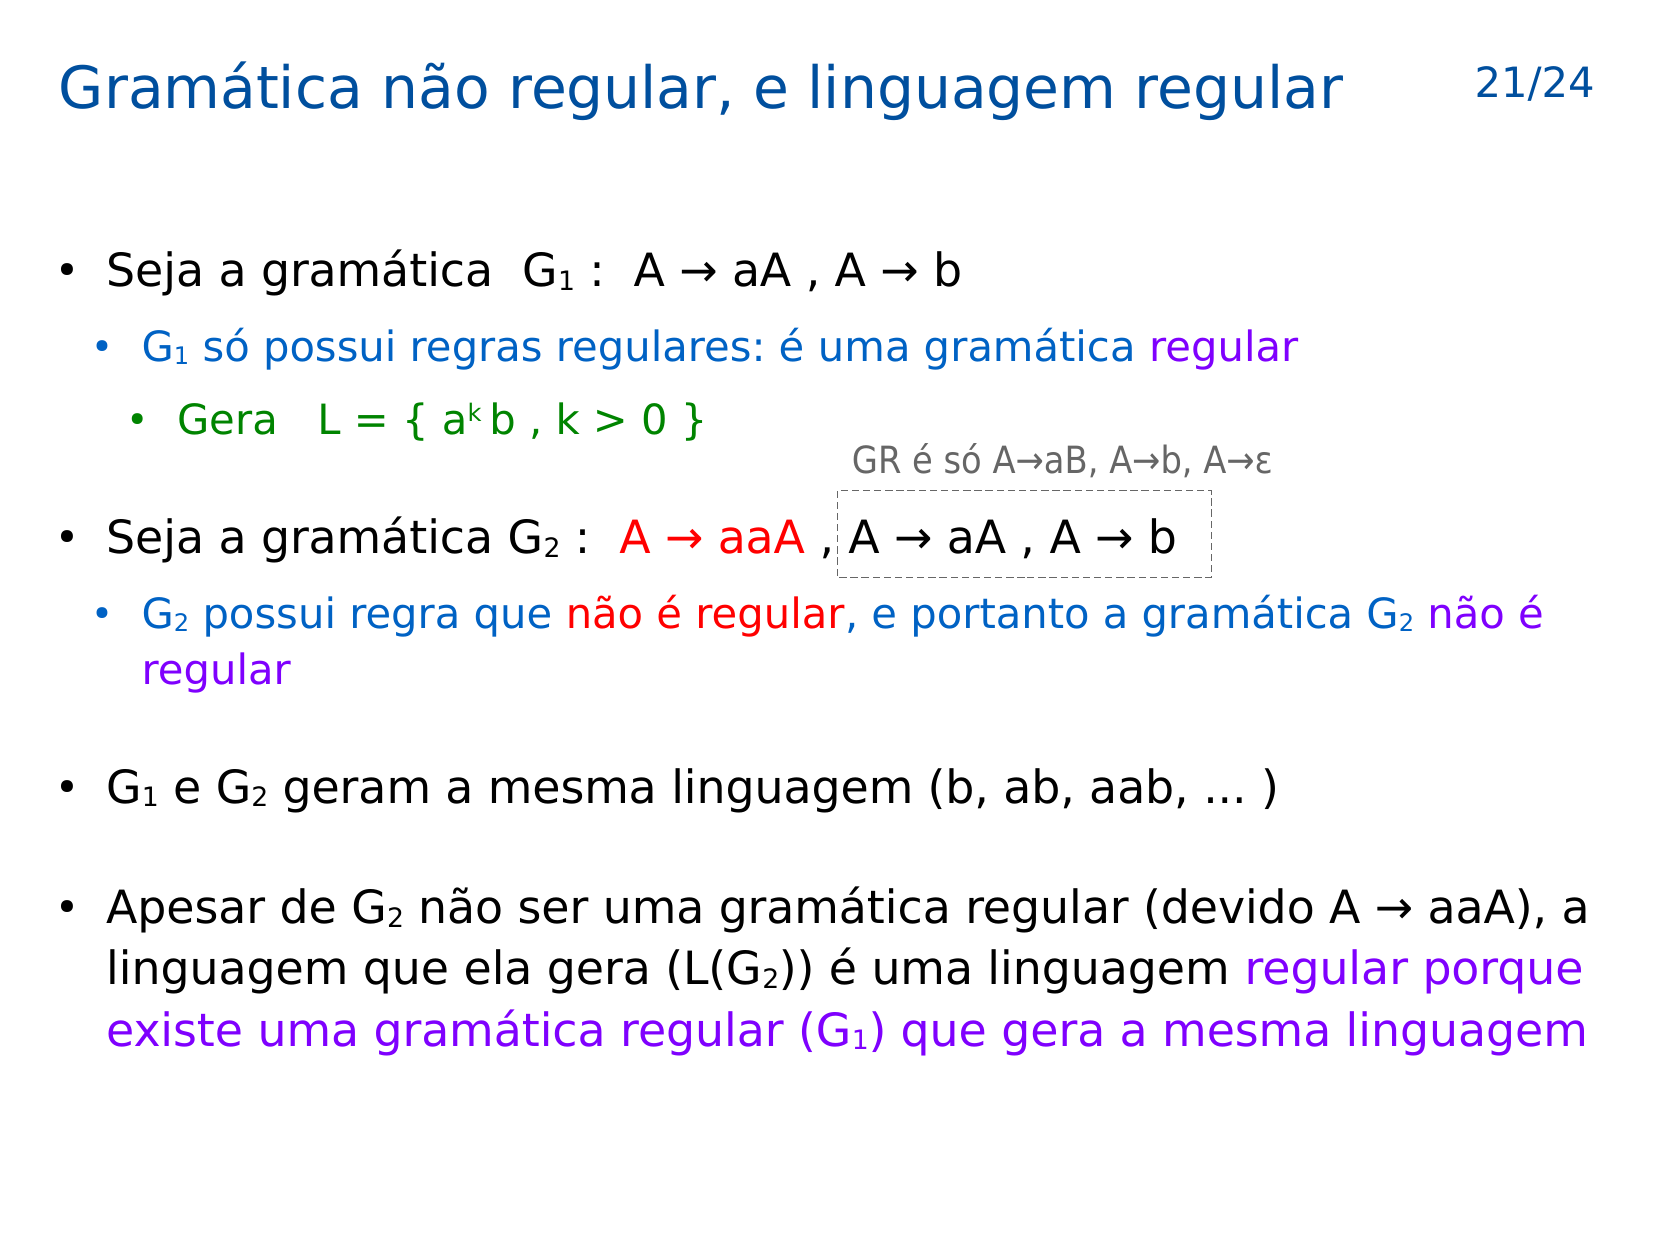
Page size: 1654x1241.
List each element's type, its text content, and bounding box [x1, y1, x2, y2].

text_box GR é só A→aB, A→b, A→ε [837, 431, 1524, 491]
title Gramática não regular, e linguagem regular [59, 29, 1625, 148]
list Seja a gramática G1 : A → aA , A → b G1 só possui regras regulares: é uma gramática regular Gera L = { ak b , k > 0 } Seja a gramática G2 : A → aaA , A → aA , A → b G2 possui regra que não é regular, e portanto a gramática G2 não é regular G1 e G2 geram a mesma linguagem (b, ab, aab, ... ) Apesar de G2 não ser uma gramática regular (devido A → aaA), a linguagem que ela gera (L(G2)) é uma linguagem regular porque existe uma gramática regular (G1) que gera a mesma linguagem [59, 236, 1595, 1211]
